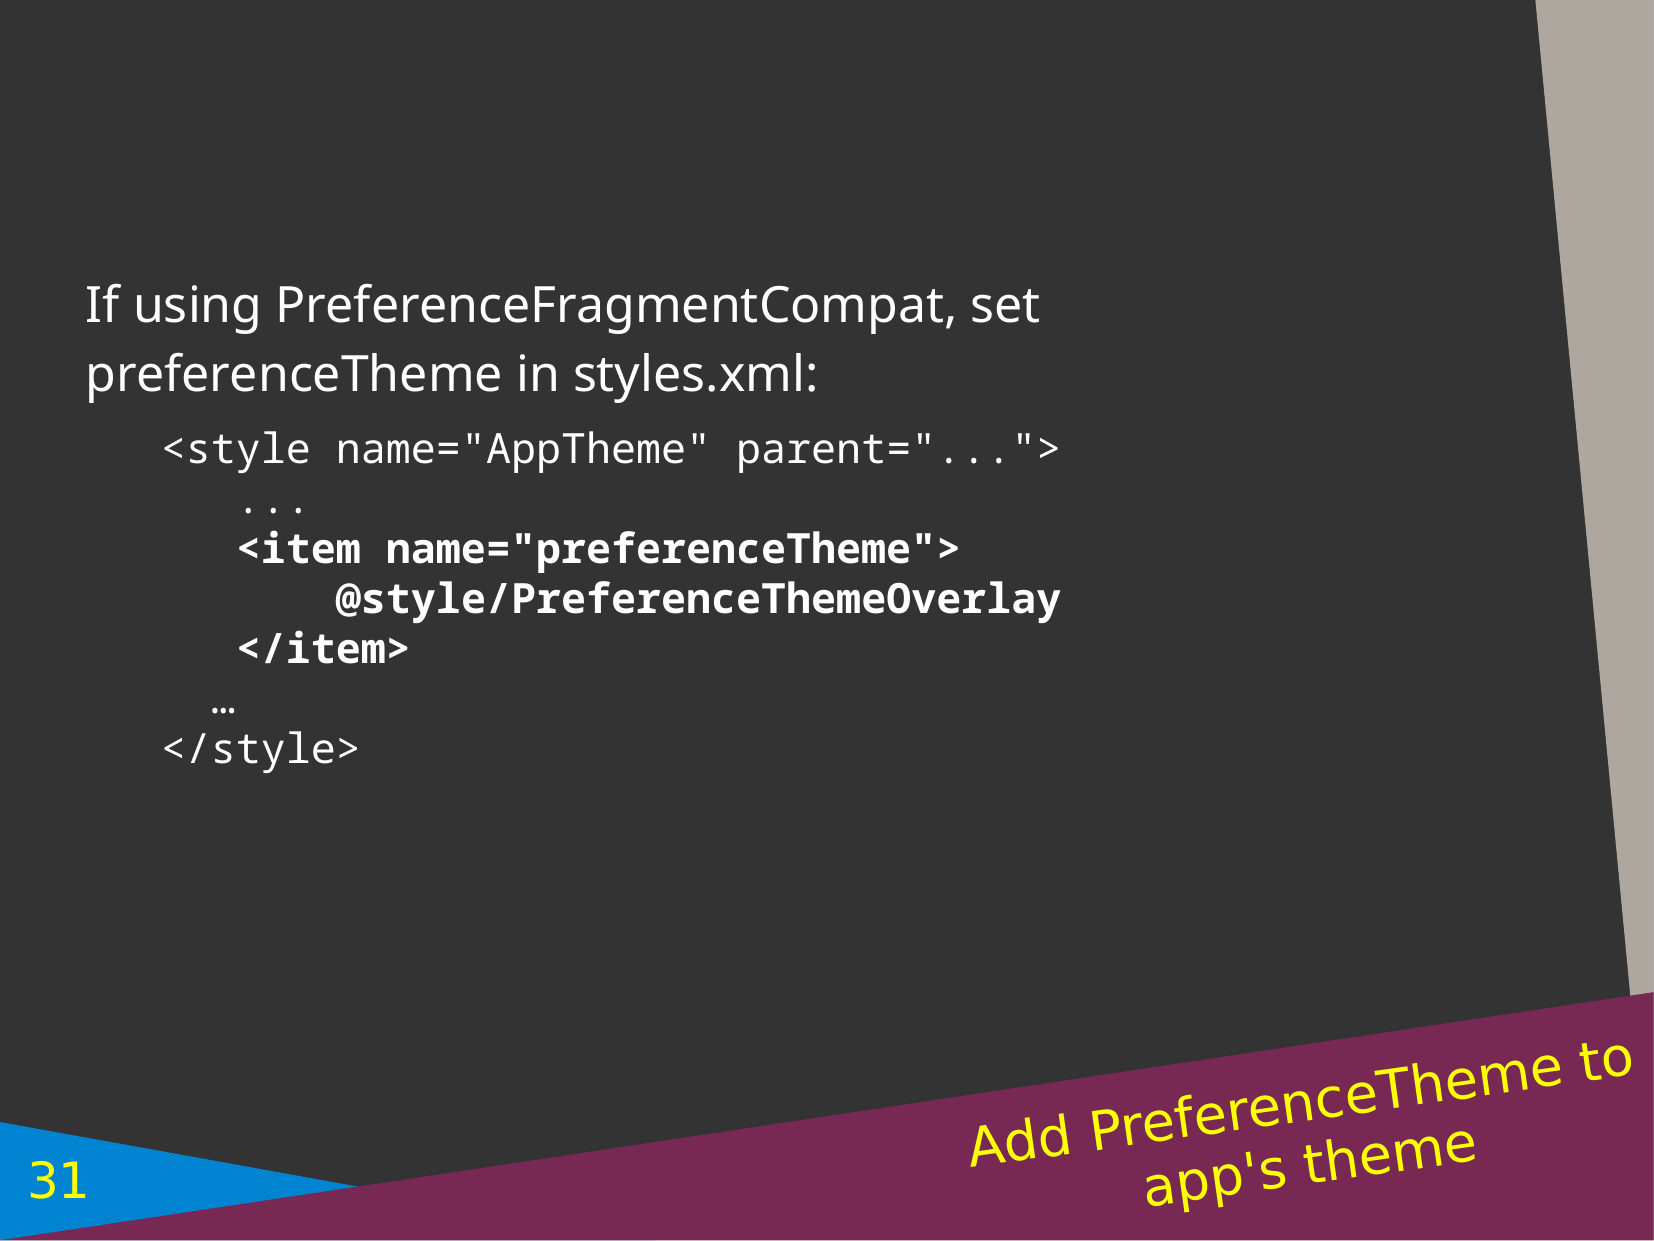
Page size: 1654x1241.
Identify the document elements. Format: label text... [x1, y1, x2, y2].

list If using PreferenceFragmentCompat, set preferenceTheme in styles.xml: <style name="AppTheme" parent="..."> ... <item name="preferenceTheme"> @style/PreferenceThemeOverlay </item> … </style> [70, 248, 1429, 818]
title Add PreferenceTheme to app's theme [956, 995, 1654, 1241]
